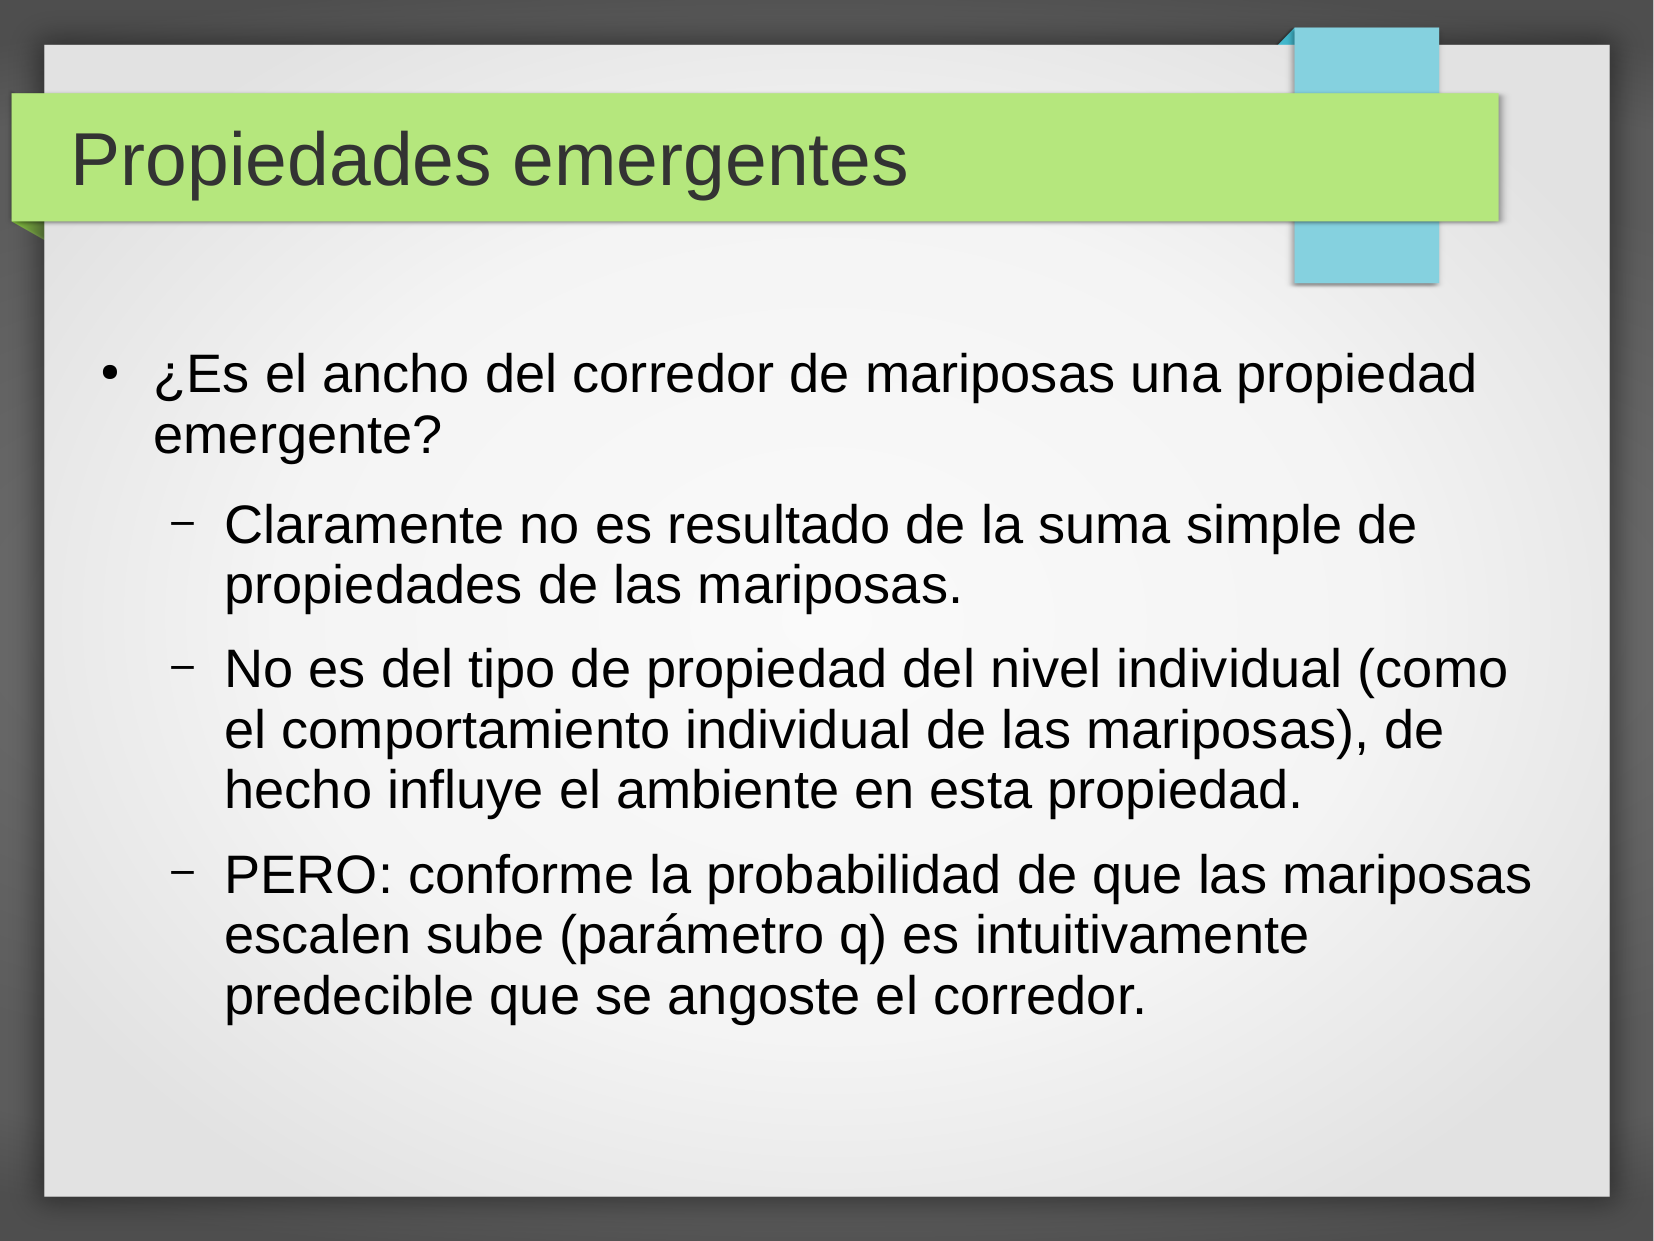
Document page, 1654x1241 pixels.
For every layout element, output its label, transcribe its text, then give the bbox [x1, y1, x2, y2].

title Propiedades emergentes [70, 106, 1229, 213]
list ¿Es el ancho del corredor de mariposas una propiedad emergente? Claramente no es resultado de la suma simple de propiedades de las mariposas. No es del tipo de propiedad del nivel individual (como el comportamiento individual de las mariposas), de hecho influye el ambiente en esta propiedad. PERO: conforme la probabilidad de que las mariposas escalen sube (parámetro q) es intuitivamente predecible que se angoste el corredor. [82, 343, 1538, 1063]
picture [0, 0, 1654, 1241]
